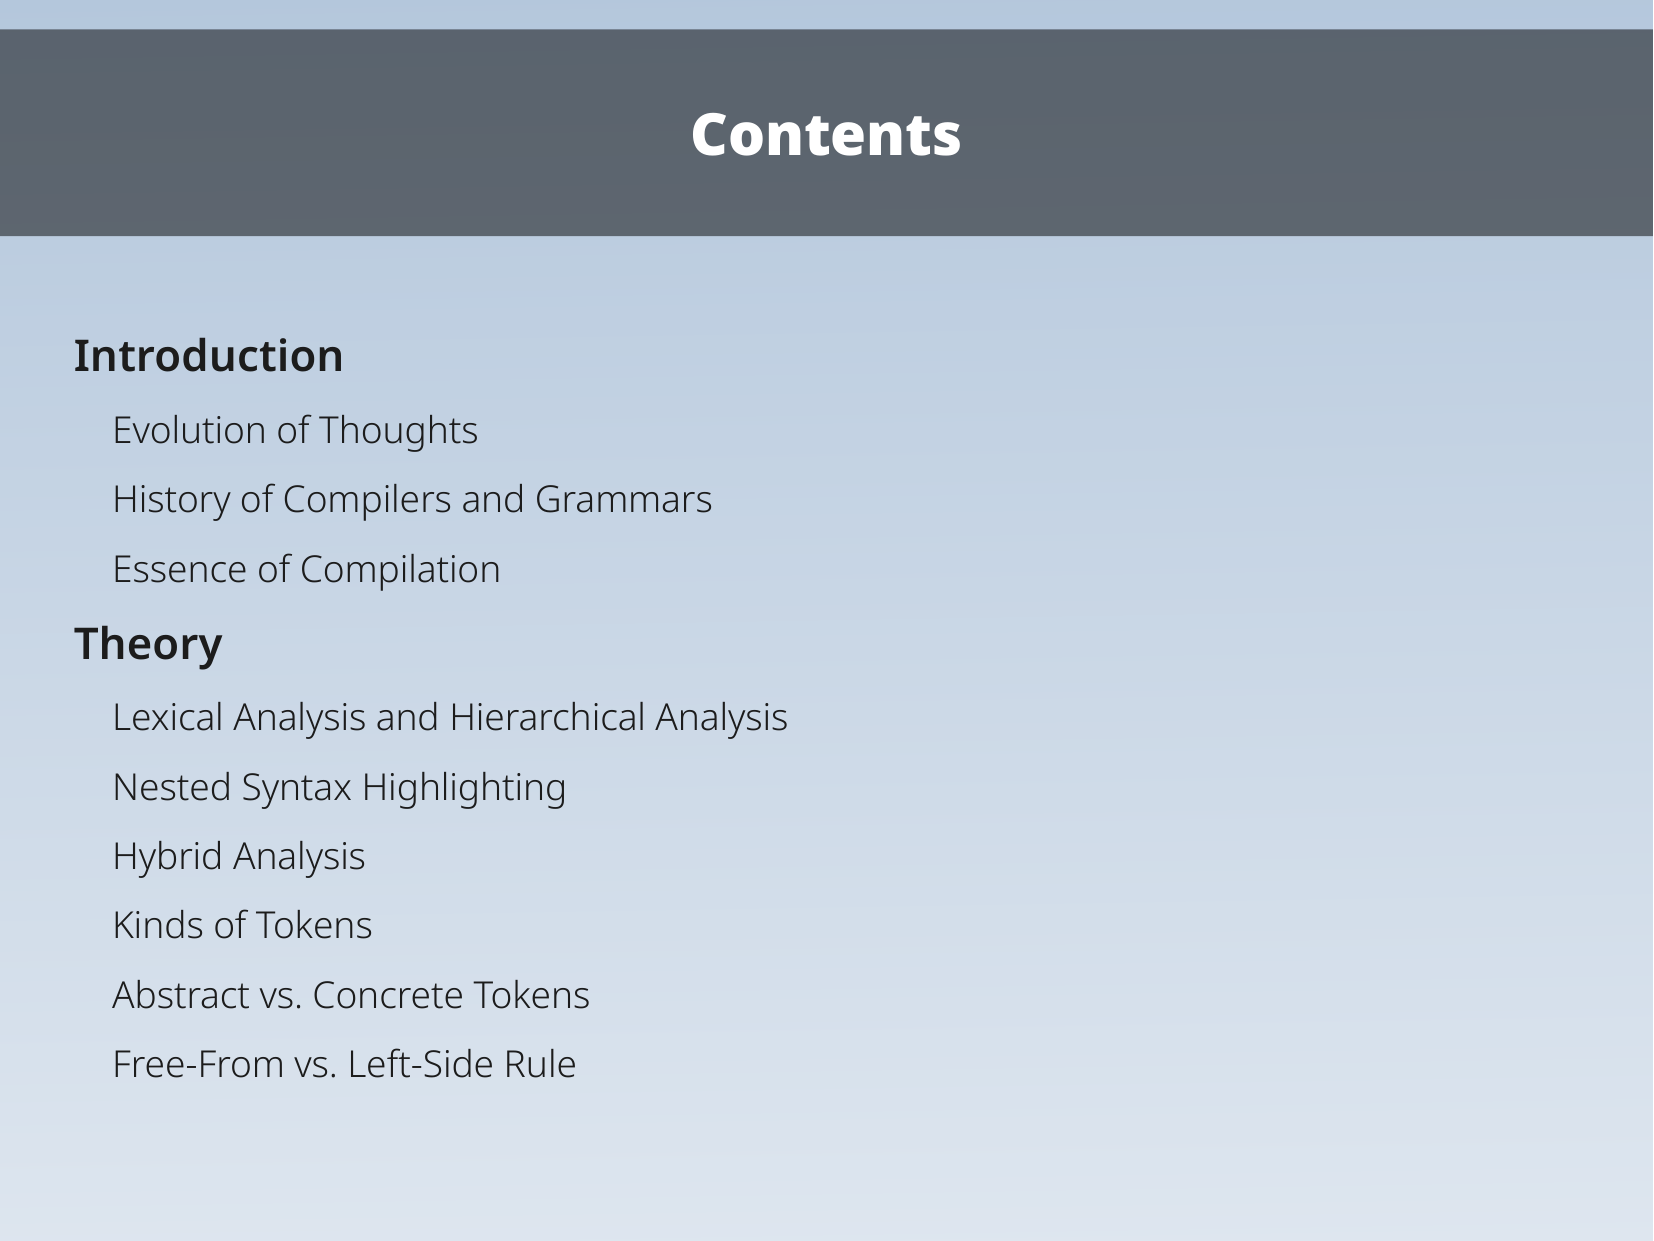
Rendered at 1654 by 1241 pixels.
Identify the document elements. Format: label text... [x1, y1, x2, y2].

list Introduction Evolution of Thoughts History of Compilers and Grammars Essence of Compilation Theory Lexical Analysis and Hierarchical Analysis Nested Syntax Highlighting Hybrid Analysis Kinds of Tokens Abstract vs. Concrete Tokens Free-From vs. Left-Side Rule [73, 324, 1580, 1093]
title Contents [58, 59, 1594, 207]
